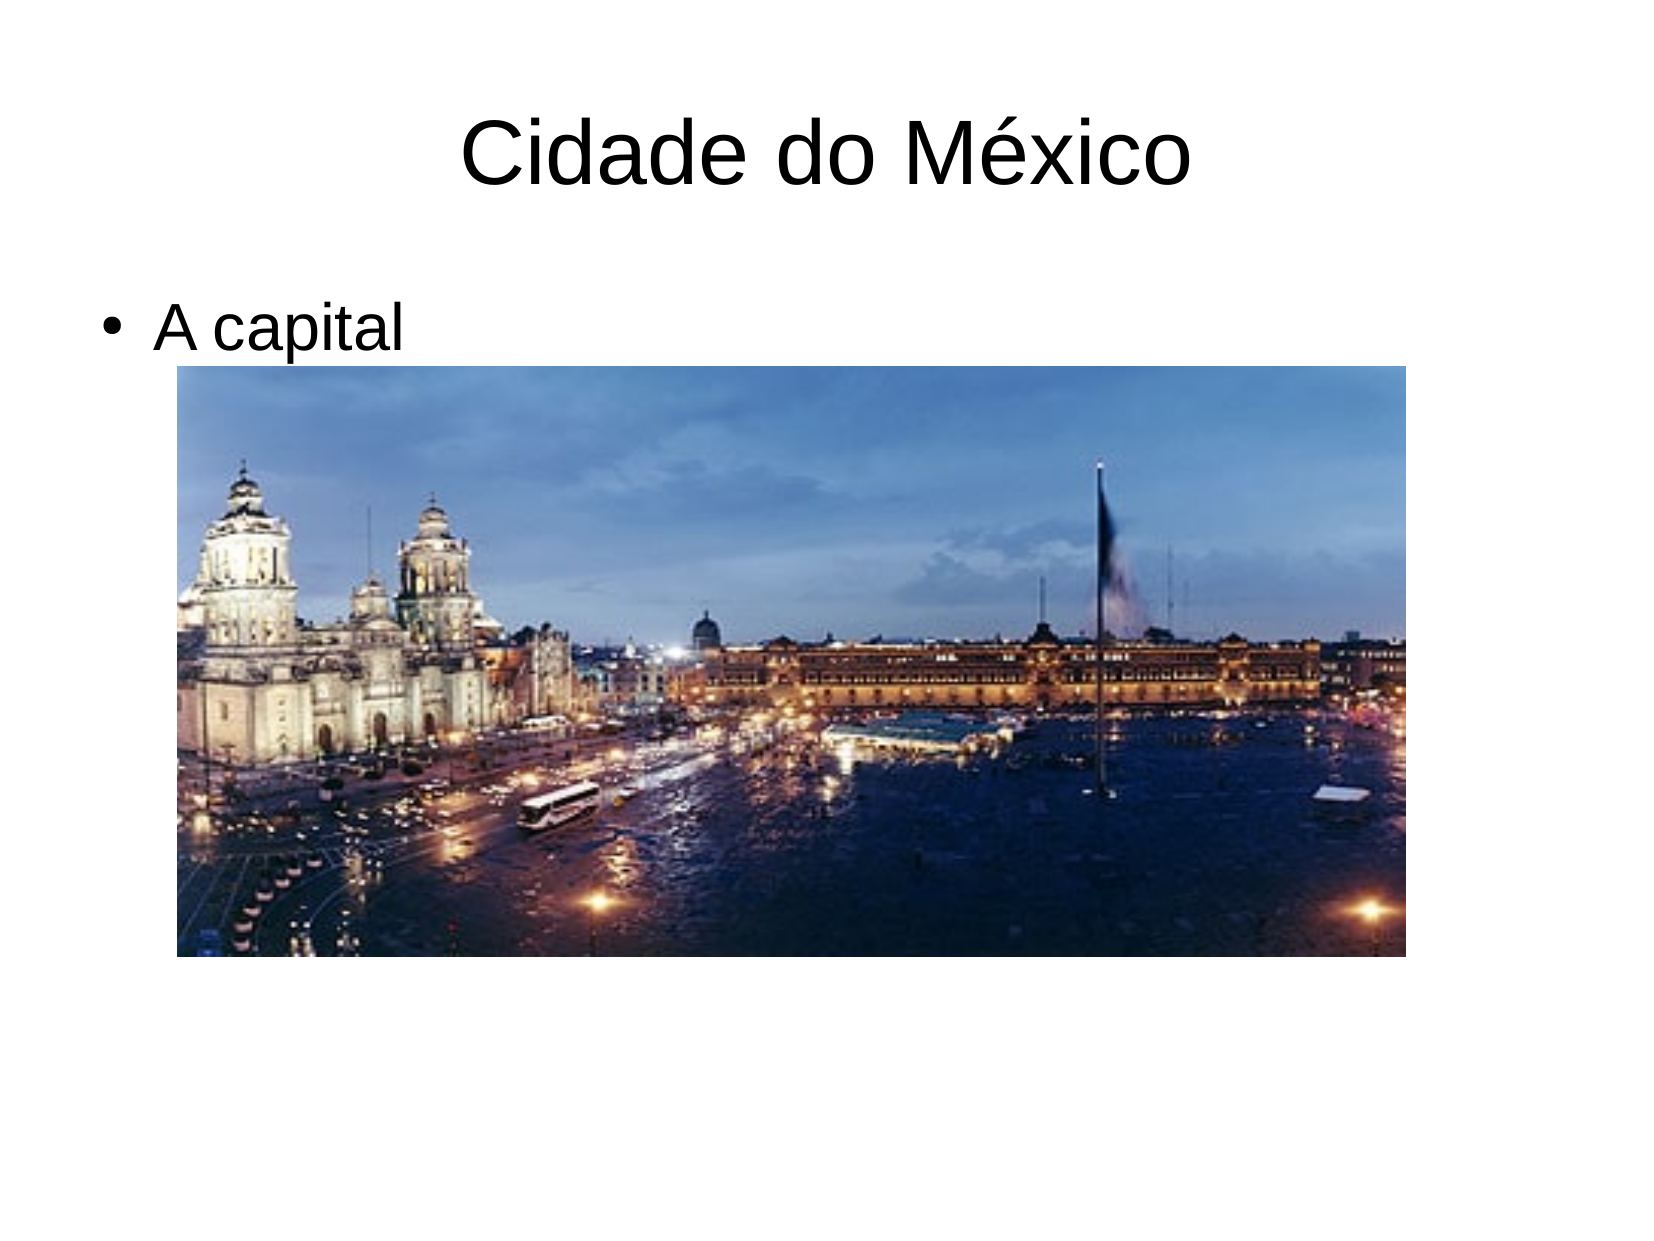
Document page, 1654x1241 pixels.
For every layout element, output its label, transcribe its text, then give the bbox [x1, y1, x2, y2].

title Cidade do México [82, 49, 1571, 257]
list A capital [82, 290, 1538, 1010]
picture [177, 366, 1406, 957]
